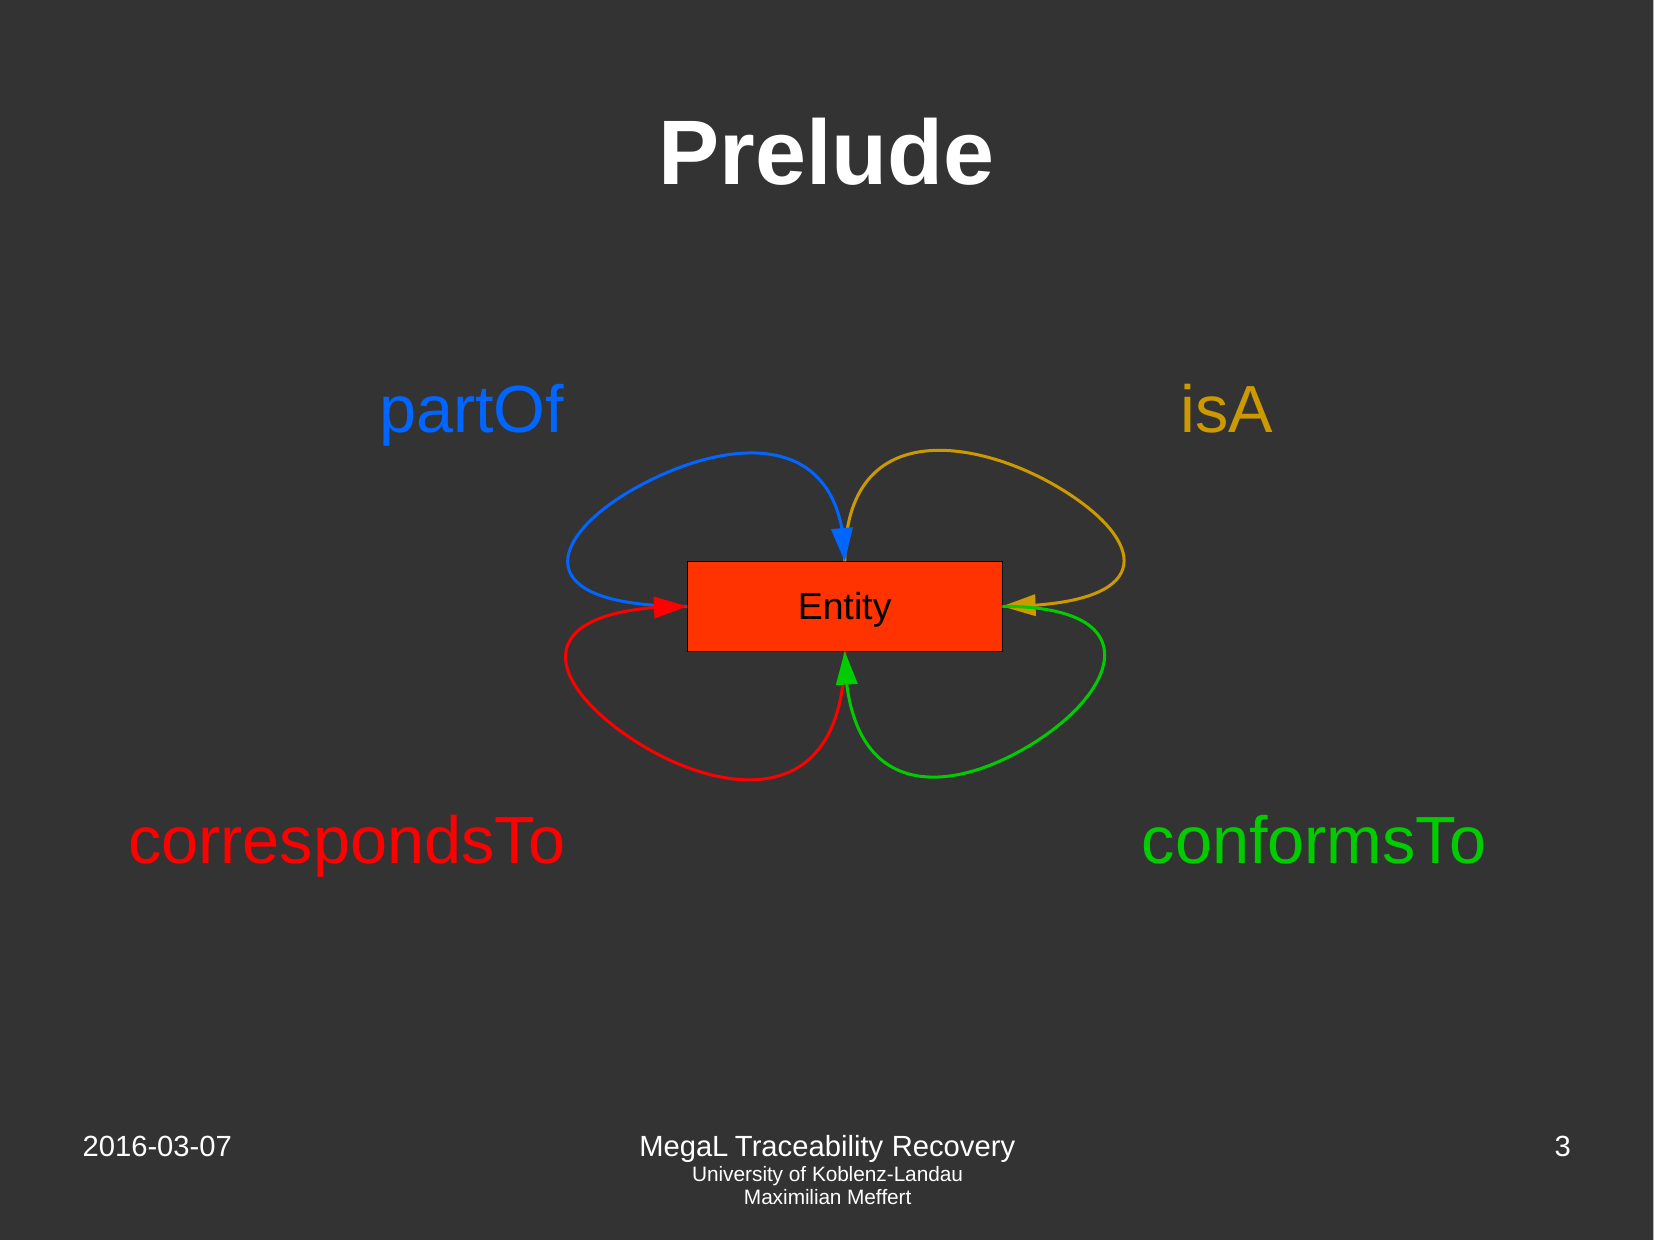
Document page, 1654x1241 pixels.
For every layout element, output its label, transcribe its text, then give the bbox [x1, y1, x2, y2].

text_box partOf [357, 364, 587, 454]
text_box correspondsTo [111, 795, 583, 886]
text_box isA [1121, 364, 1333, 454]
title Prelude [82, 49, 1571, 257]
text_box conformsTo [1086, 795, 1543, 886]
text_box Entity [687, 561, 1003, 652]
